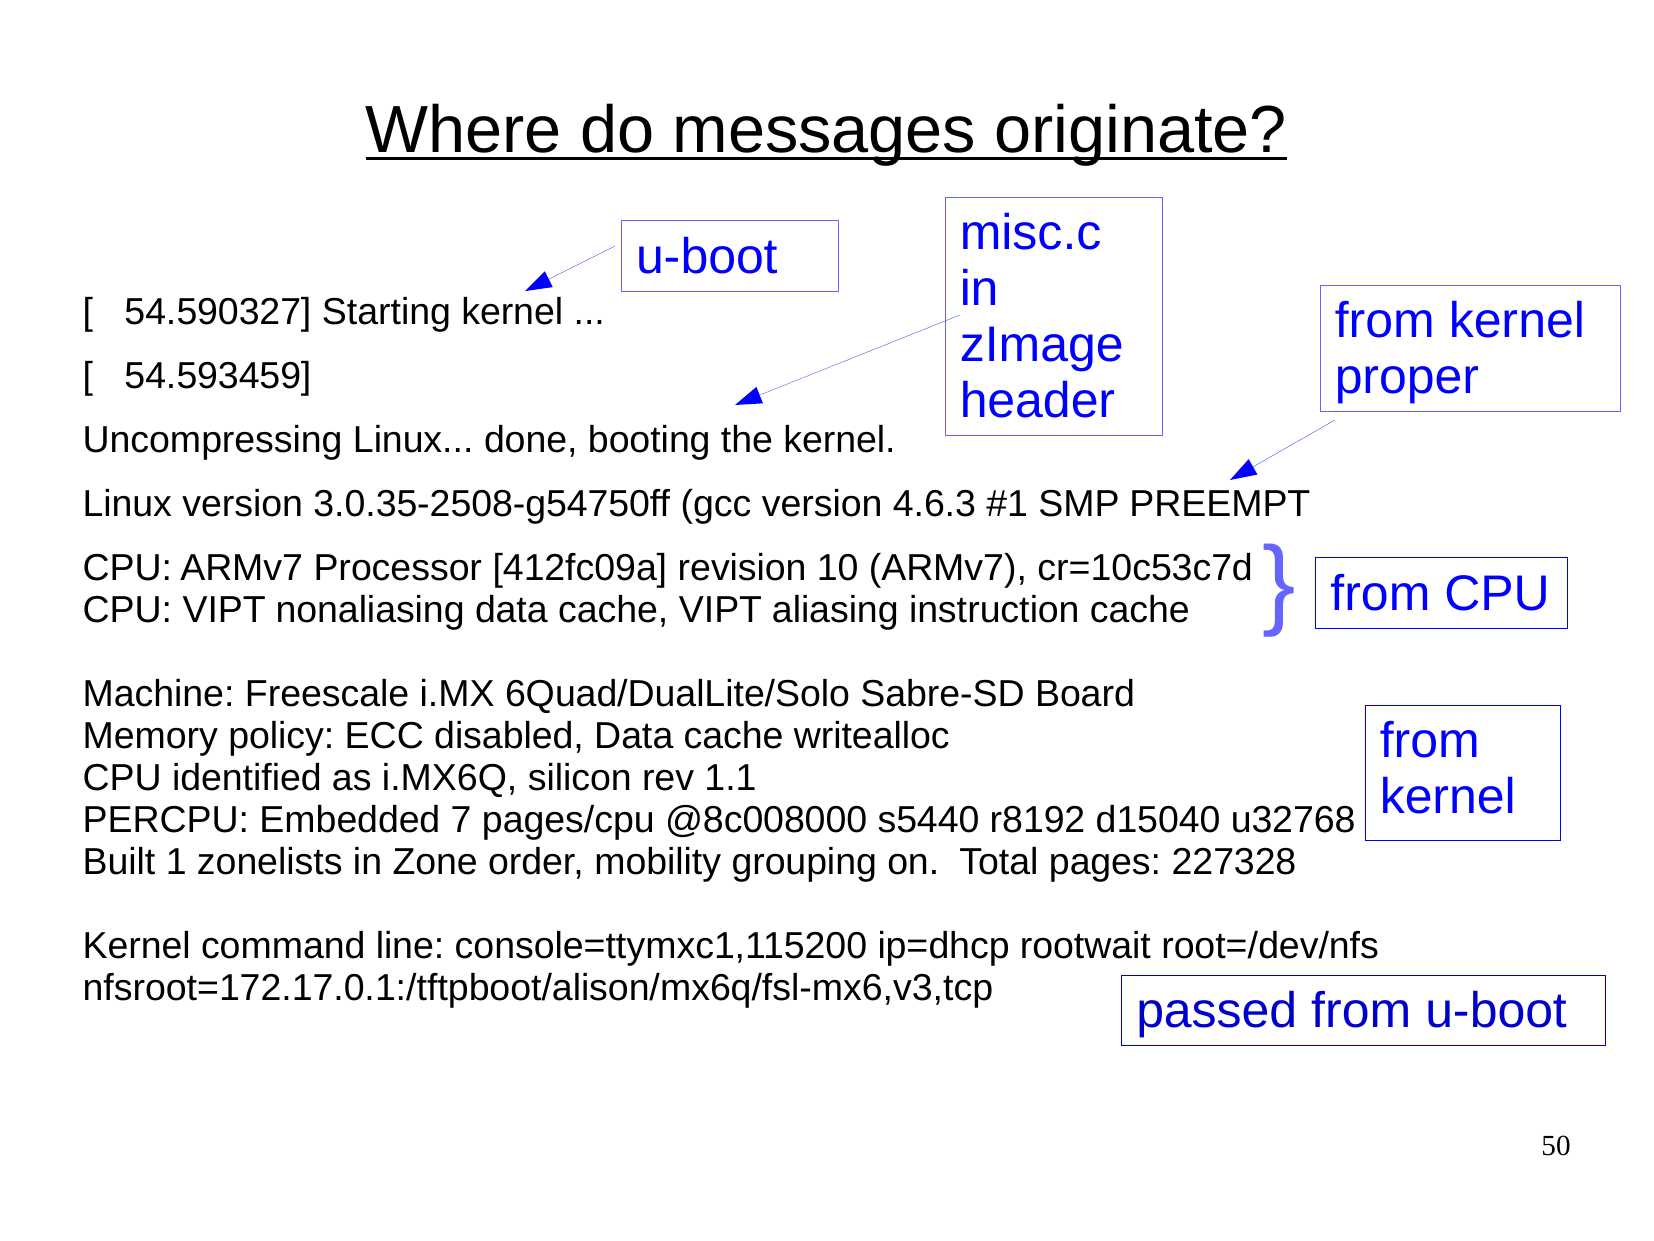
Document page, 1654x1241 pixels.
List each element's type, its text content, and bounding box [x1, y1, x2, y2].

text_box u-boot [621, 220, 839, 292]
text_box passed from u-boot [1121, 975, 1606, 1046]
text_box from CPU [1315, 557, 1568, 629]
text_box } [1247, 518, 1291, 646]
text_box misc.c in zImage header [945, 197, 1163, 436]
list [ 54.590327] Starting kernel ... [ 54.593459] Uncompressing Linux... done, booting the kernel. Linux version 3.0.35-2508-g54750ff (gcc version 4.6.3 #1 SMP PREEMPT CPU: ARMv7 Processor [412fc09a] revision 10 (ARMv7), cr=10c53c7d CPU: VIPT nonaliasing data cache, VIPT aliasing instruction cache Machine: Freescale i.MX 6Quad/DualLite/Solo Sabre-SD Board Memory policy: ECC disabled, Data cache writealloc CPU identified as i.MX6Q, silicon rev 1.1 PERCPU: Embedded 7 pages/cpu @8c008000 s5440 r8192 d15040 u32768 Built 1 zonelists in Zone order, mobility grouping on. Total pages: 227328 Kernel command line: console=ttymxc1,115200 ip=dhcp rootwait root=/dev/nfs nfsroot=172.17.0.1:/tftpboot/alison/mx6q/fsl-mx6,v3,tcp [82, 290, 1571, 1010]
text_box from kernel [1365, 705, 1561, 841]
title Where do messages originate? [82, 49, 1571, 211]
text_box from kernel proper [1320, 285, 1621, 412]
